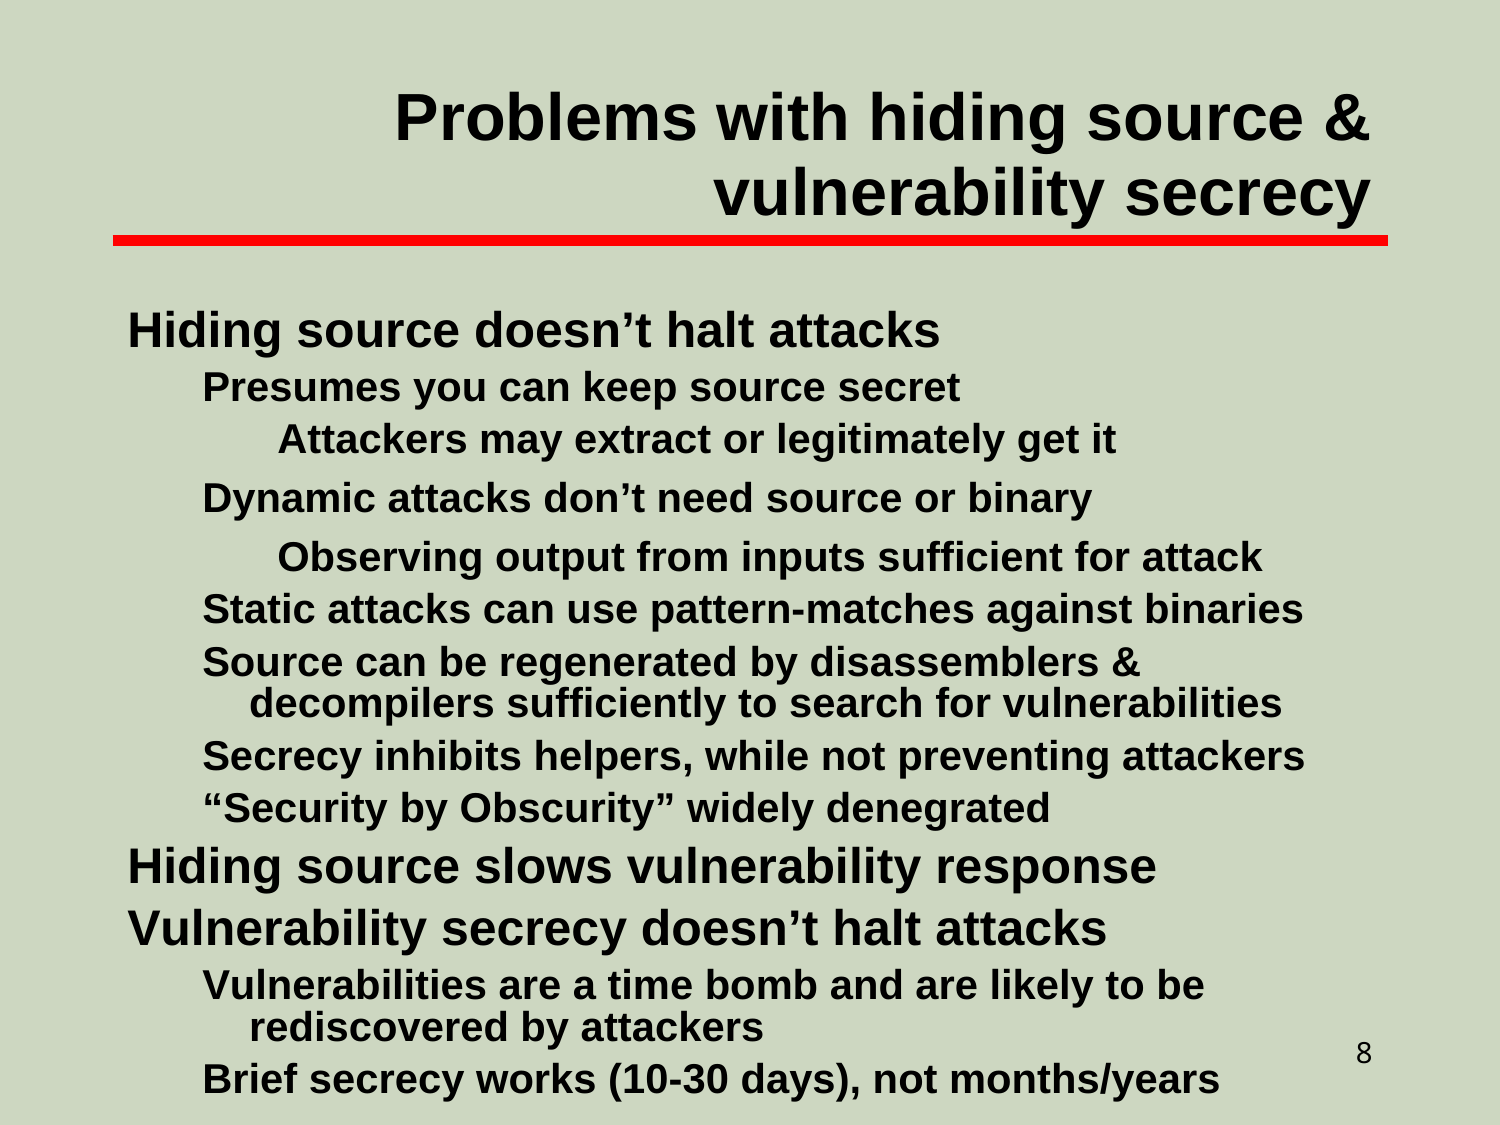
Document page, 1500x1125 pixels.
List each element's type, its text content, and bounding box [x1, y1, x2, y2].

title Problems with hiding source & vulnerability secrecy [337, 72, 1388, 238]
list Hiding source doesn’t halt attacks Presumes you can keep source secret Attackers may extract or legitimately get it Dynamic attacks don’t need source or binary Observing output from inputs sufficient for attack Static attacks can use pattern-matches against binaries Source can be regenerated by disassemblers & decompilers sufficiently to search for vulnerabilities Secrecy inhibits helpers, while not preventing attackers “Security by Obscurity” widely denegrated Hiding source slows vulnerability response Vulnerability secrecy doesn’t halt attacks Vulnerabilities are a time bomb and are likely to be rediscovered by attackers Brief secrecy works (10-30 days), not months/years [112, 299, 1388, 1116]
